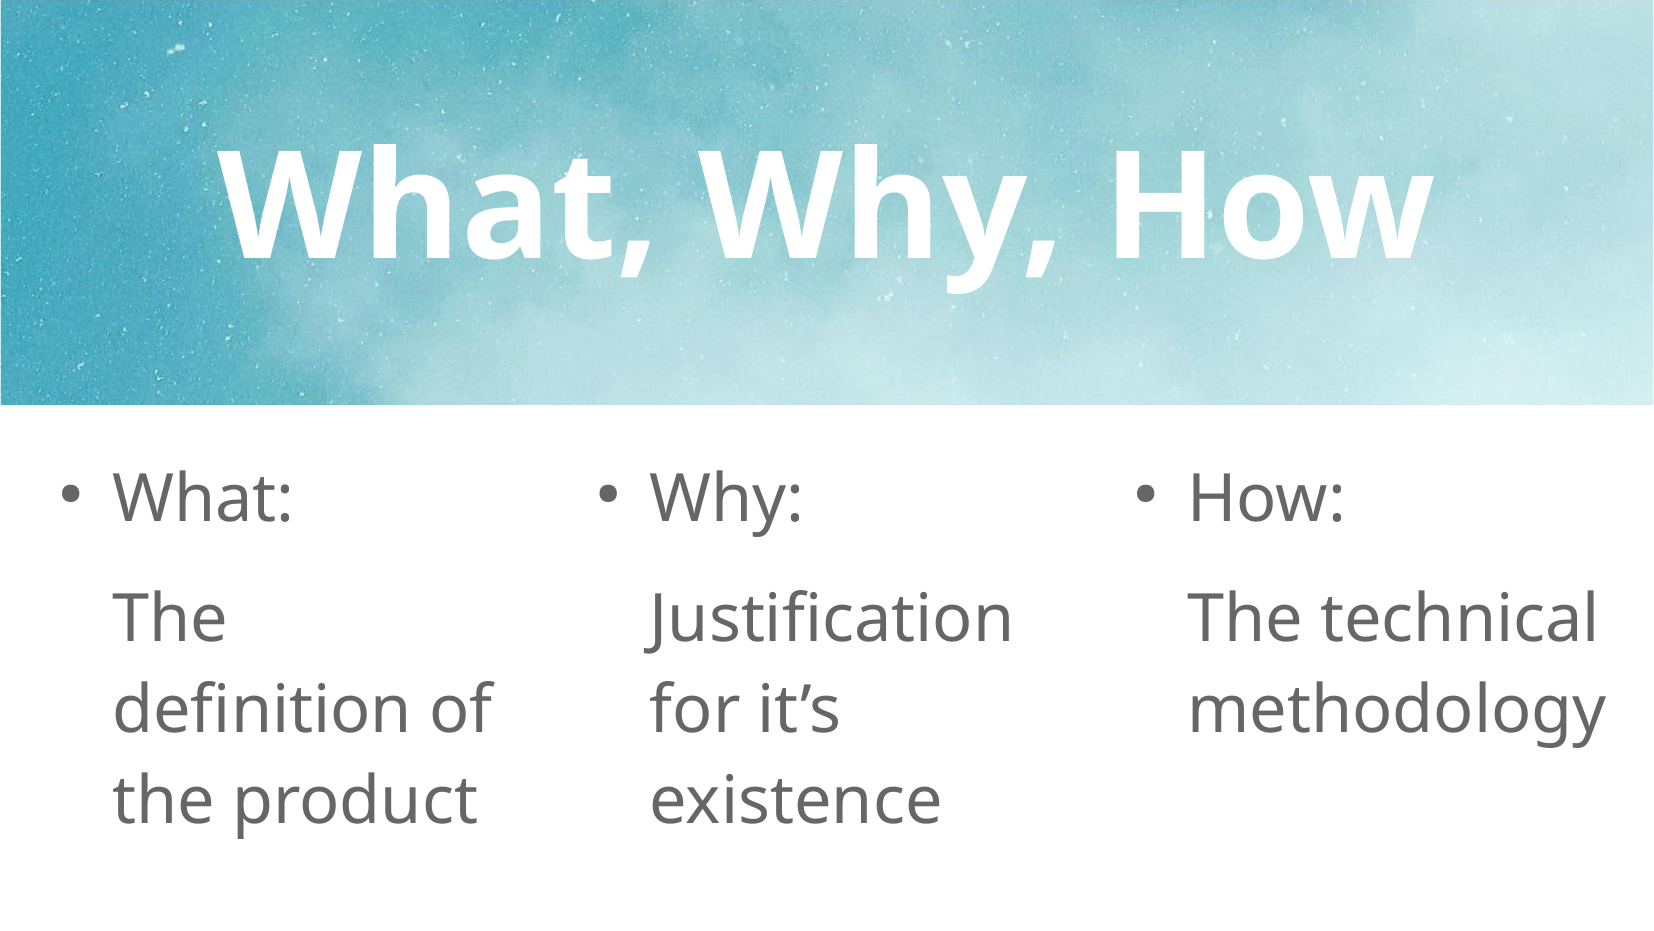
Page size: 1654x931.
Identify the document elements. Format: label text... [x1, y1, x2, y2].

title What, Why, How [82, 53, 1571, 349]
list What: The definition of the product [41, 450, 538, 863]
list Why: Justification for it’s existence [578, 450, 1075, 863]
list How: The technical methodology [1116, 450, 1613, 863]
picture [2, 1, 1653, 405]
